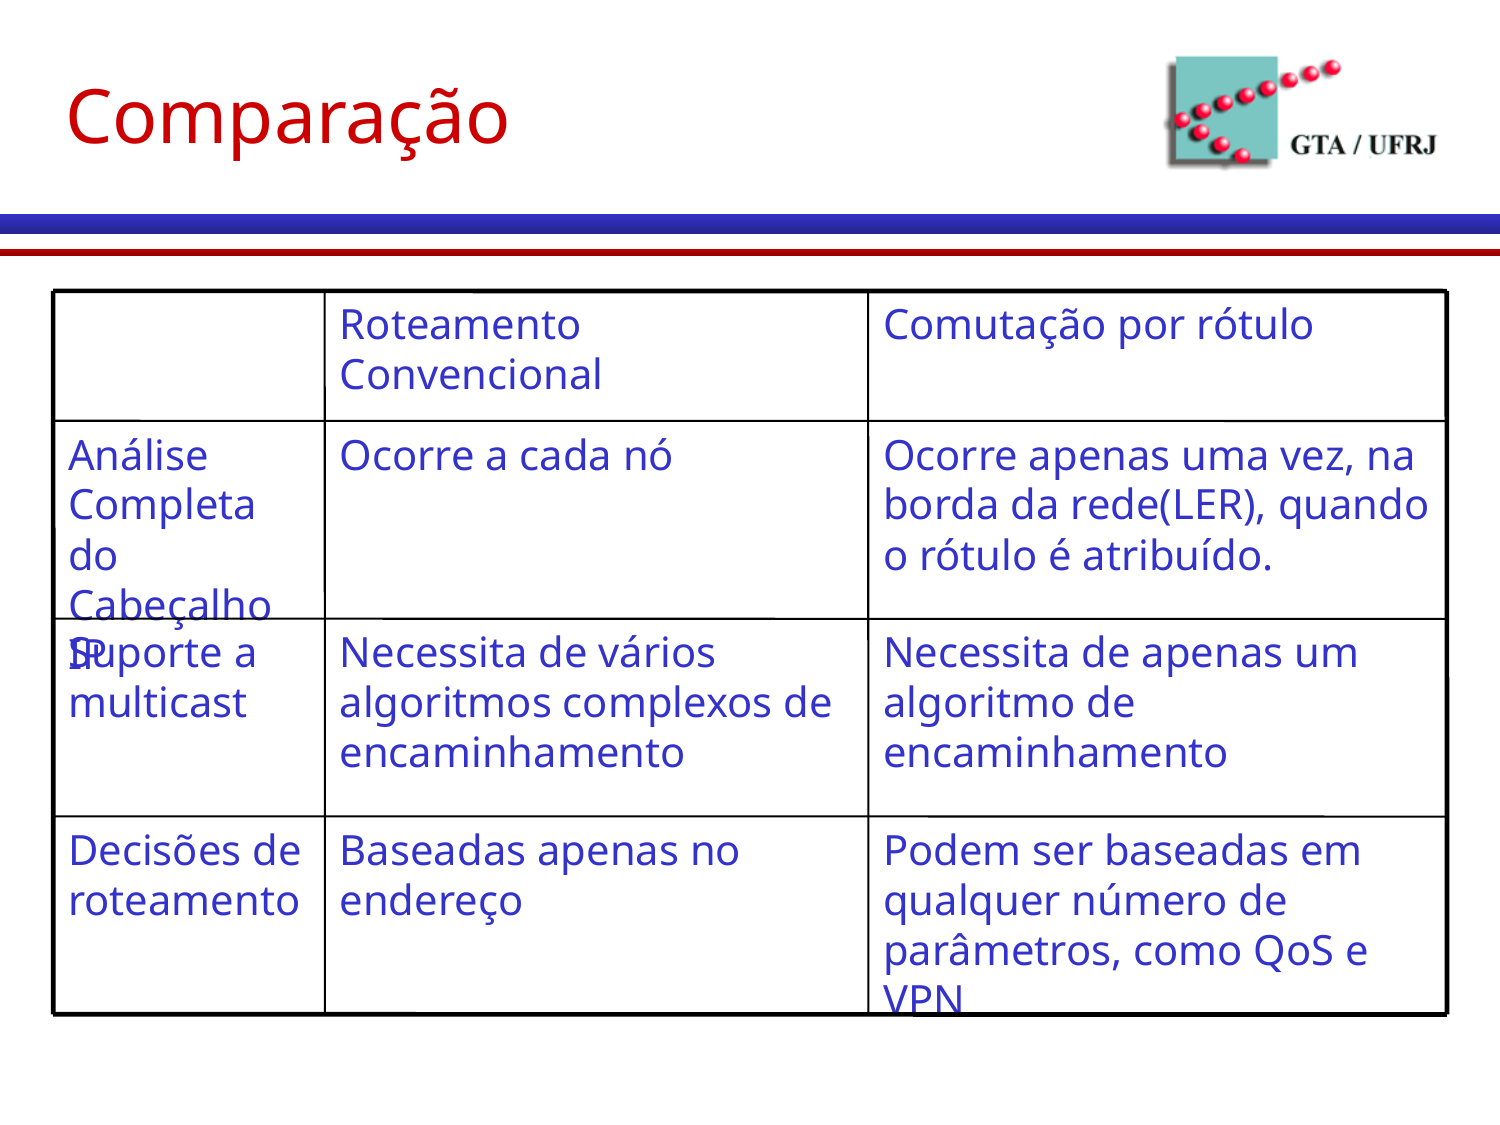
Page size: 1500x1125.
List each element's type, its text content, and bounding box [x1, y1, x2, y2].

text_box Baseadas apenas no endereço [326, 818, 867, 1012]
text_box Ocorre a cada nó [326, 422, 867, 617]
title Comparação [50, 37, 1374, 189]
text_box Podem ser baseadas em qualquer número de parâmetros, como QoS e VPN [870, 818, 1444, 1012]
text_box Ocorre apenas uma vez, na borda da rede(LER), quando o rótulo é atribuído. [870, 422, 1444, 617]
text_box Roteamento Convencional [326, 294, 867, 419]
text_box Decisões de roteamento [56, 818, 323, 1011]
text_box Suporte a multicast [56, 620, 323, 815]
text_box Necessita de vários algoritmos complexos de encaminhamento [326, 620, 867, 815]
text_box Comutação por rótulo [870, 294, 1444, 419]
picture [1374, 50, 1446, 174]
text_box Necessita de apenas um algoritmo de encaminhamento [870, 620, 1444, 815]
text_box Análise Completa do Cabeçalho IP [56, 422, 323, 617]
